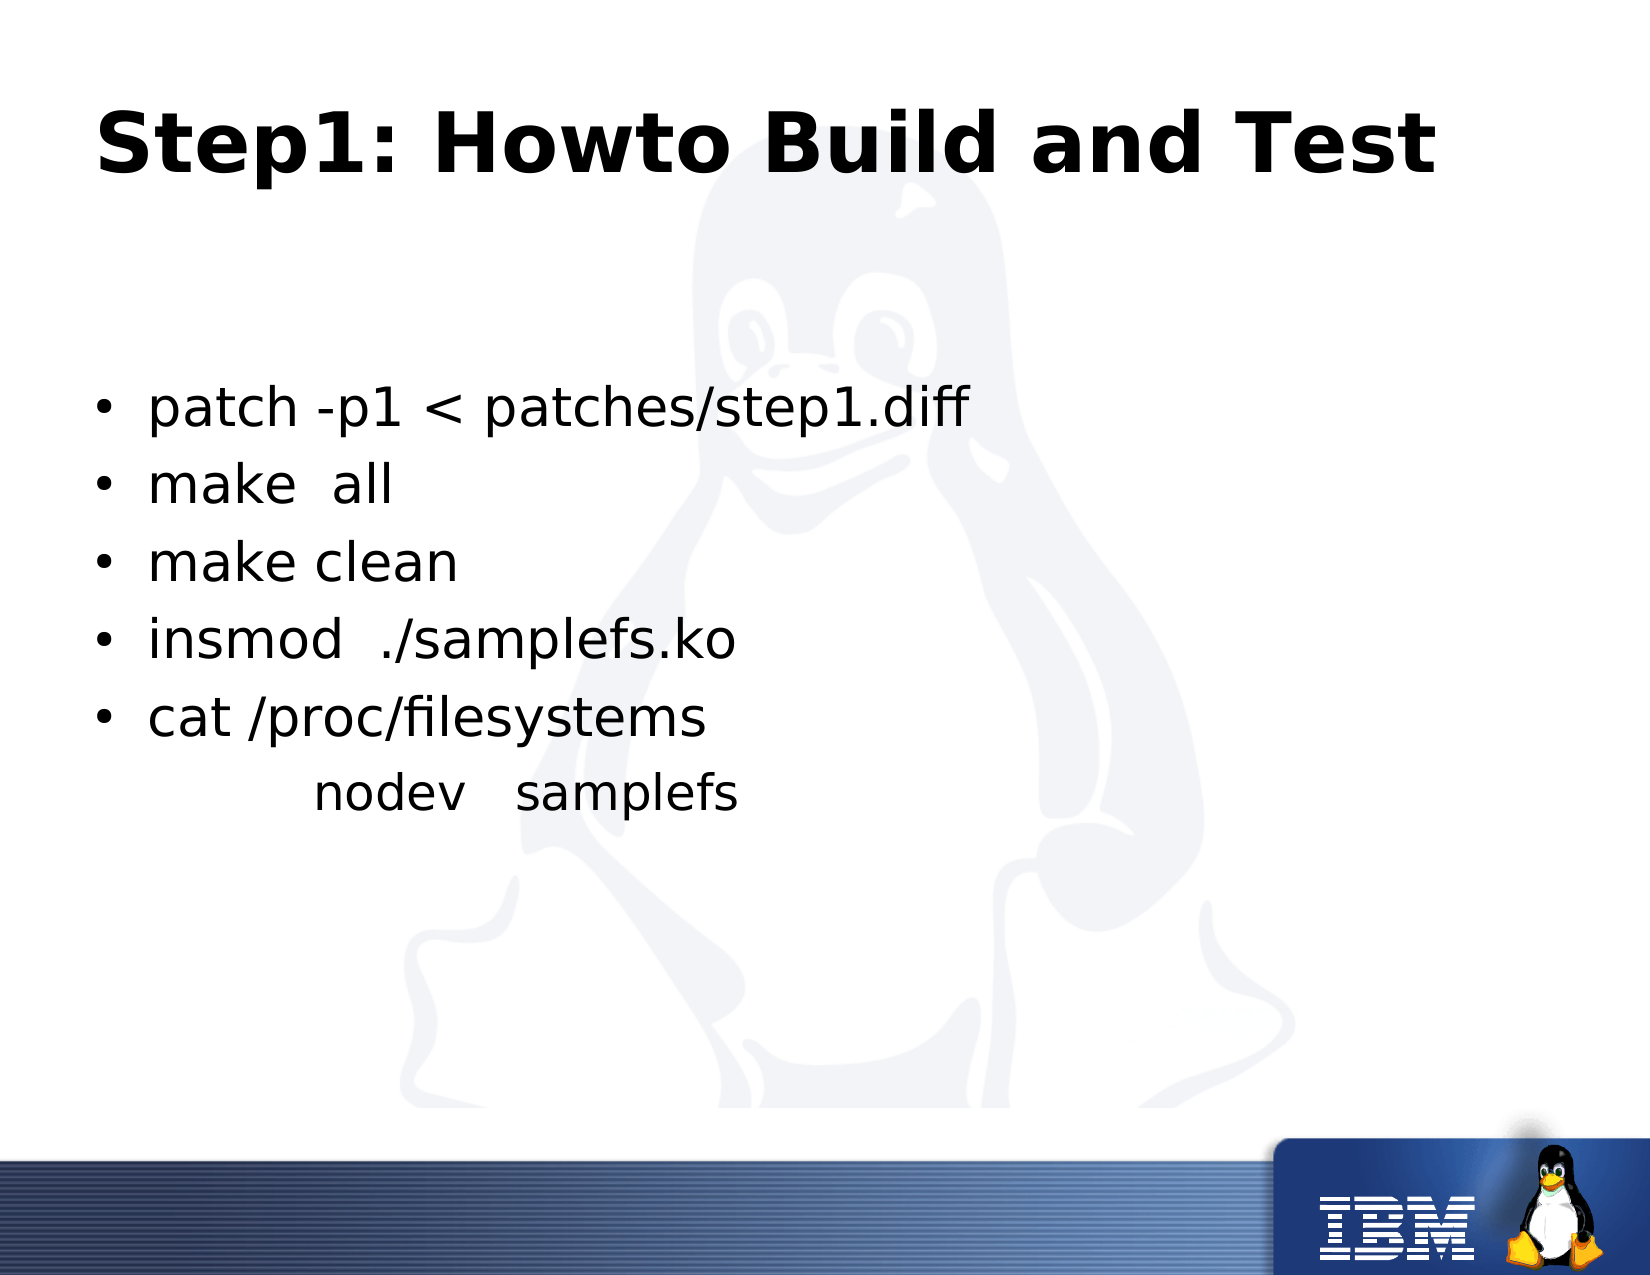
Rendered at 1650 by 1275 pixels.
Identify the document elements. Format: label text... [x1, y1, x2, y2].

list patch -p1 < patches/step1.diff make all make clean insmod ./samplefs.ko cat /proc/filesystems nodev samplefs [76, 221, 1457, 1171]
title Step1: Howto Build and Test [76, 76, 1457, 211]
